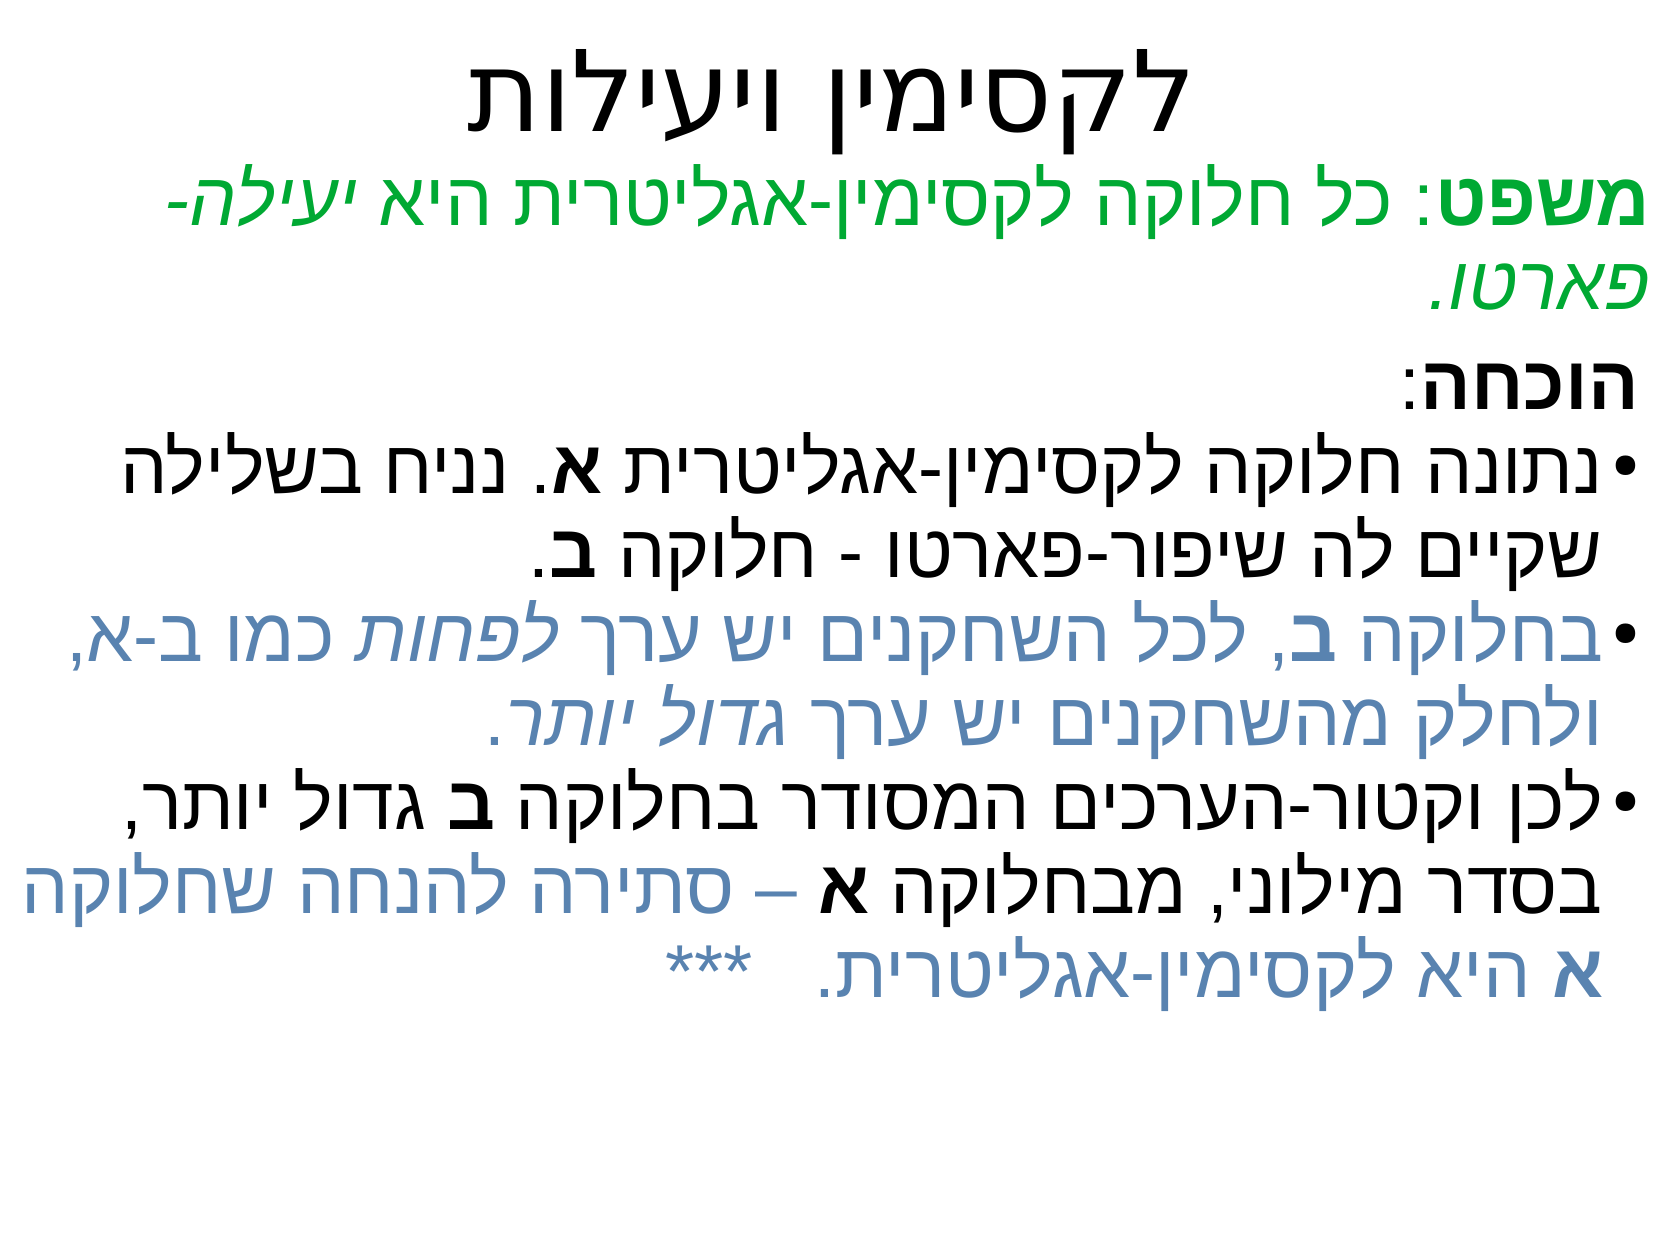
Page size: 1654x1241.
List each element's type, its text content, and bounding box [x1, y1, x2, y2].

title לקסימין ויעילות [0, 7, 1654, 150]
text_box משפט: כל חלוקה לקסימין-אגליטרית היא יעילה- פארטו. [0, 150, 1654, 334]
text_box הוכחה: נתונה חלוקה לקסימין-אגליטרית א. נניח בשלילה שקיים לה שיפור-פארטו - חלוקה ב. בחלוקה ב, לכל השחקנים יש ערך לפחות כמו ב-א, ולחלק מהשחקנים יש ערך גדול יותר. לכן וקטור-הערכים המסודר בחלוקה ב גדול יותר, בסדר מילוני, מבחלוקה א – סתירה להנחה שחלוקה א היא לקסימין-אגליטרית. *** [0, 334, 1654, 1106]
